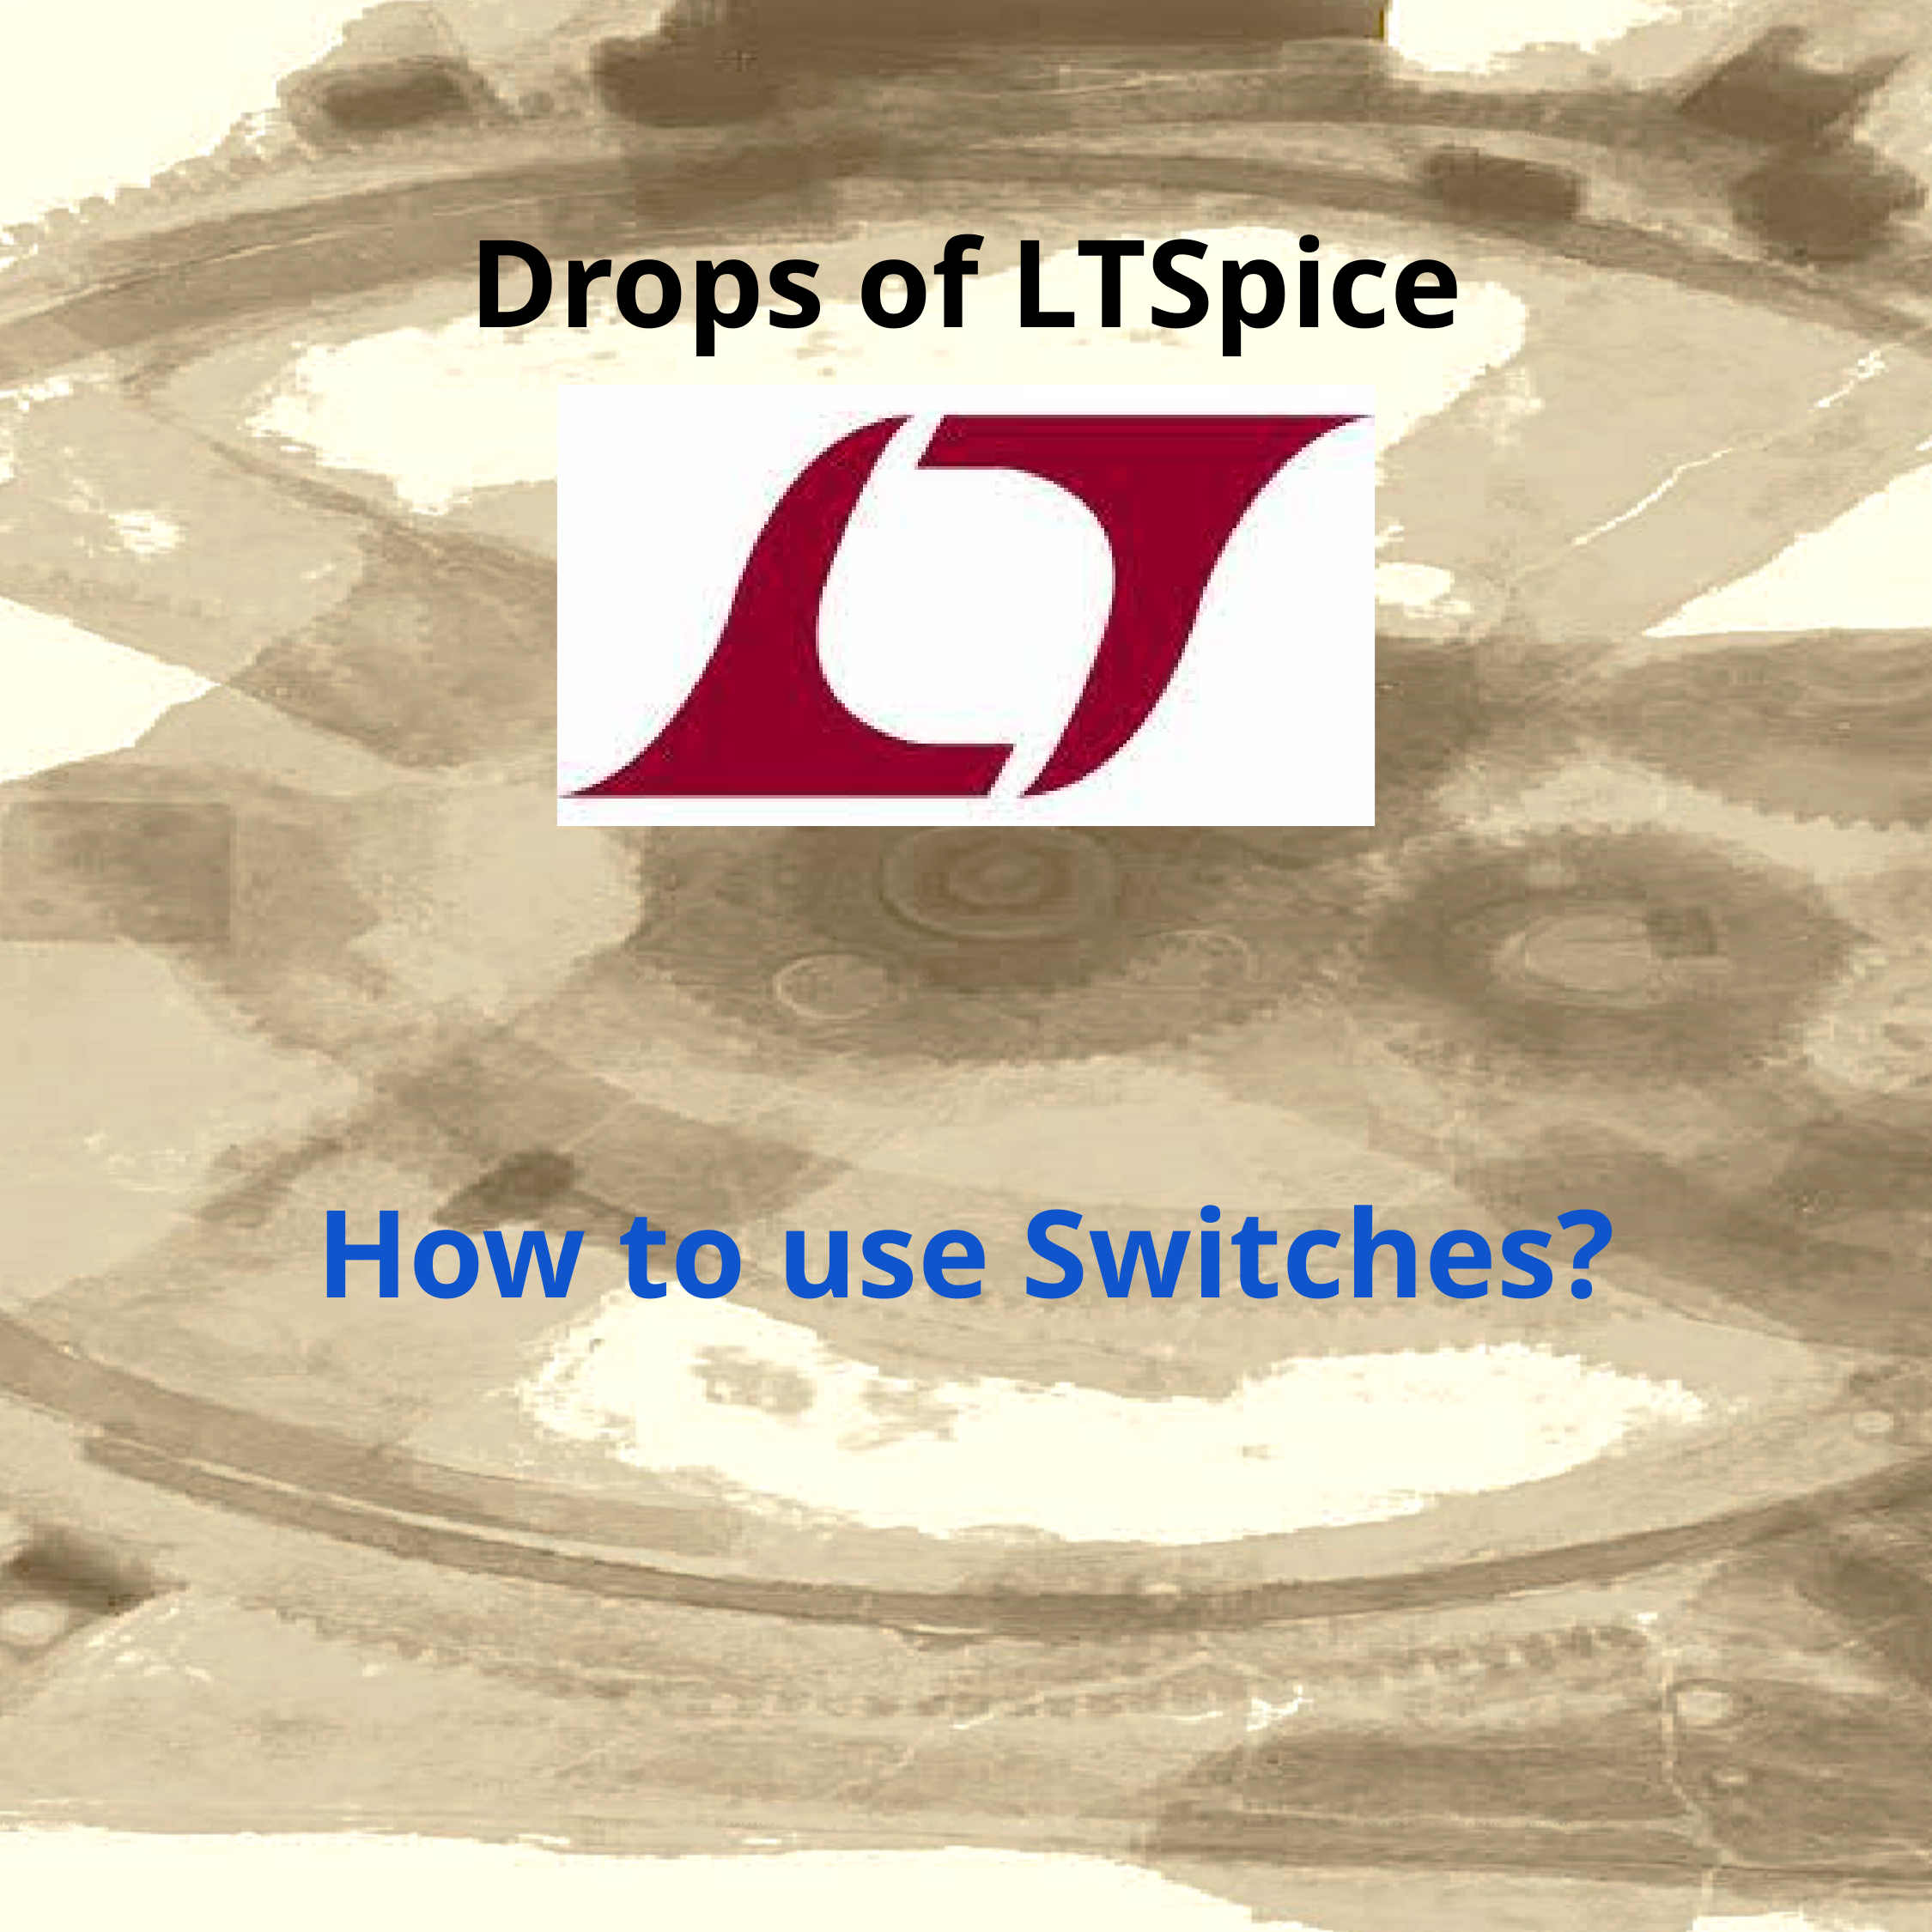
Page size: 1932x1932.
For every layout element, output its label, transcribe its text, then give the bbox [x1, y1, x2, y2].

picture [0, 0, 1932, 1932]
text_box Drops of LTSpice [228, 192, 1704, 386]
text_box How to use Switches? [73, 1163, 1859, 1522]
